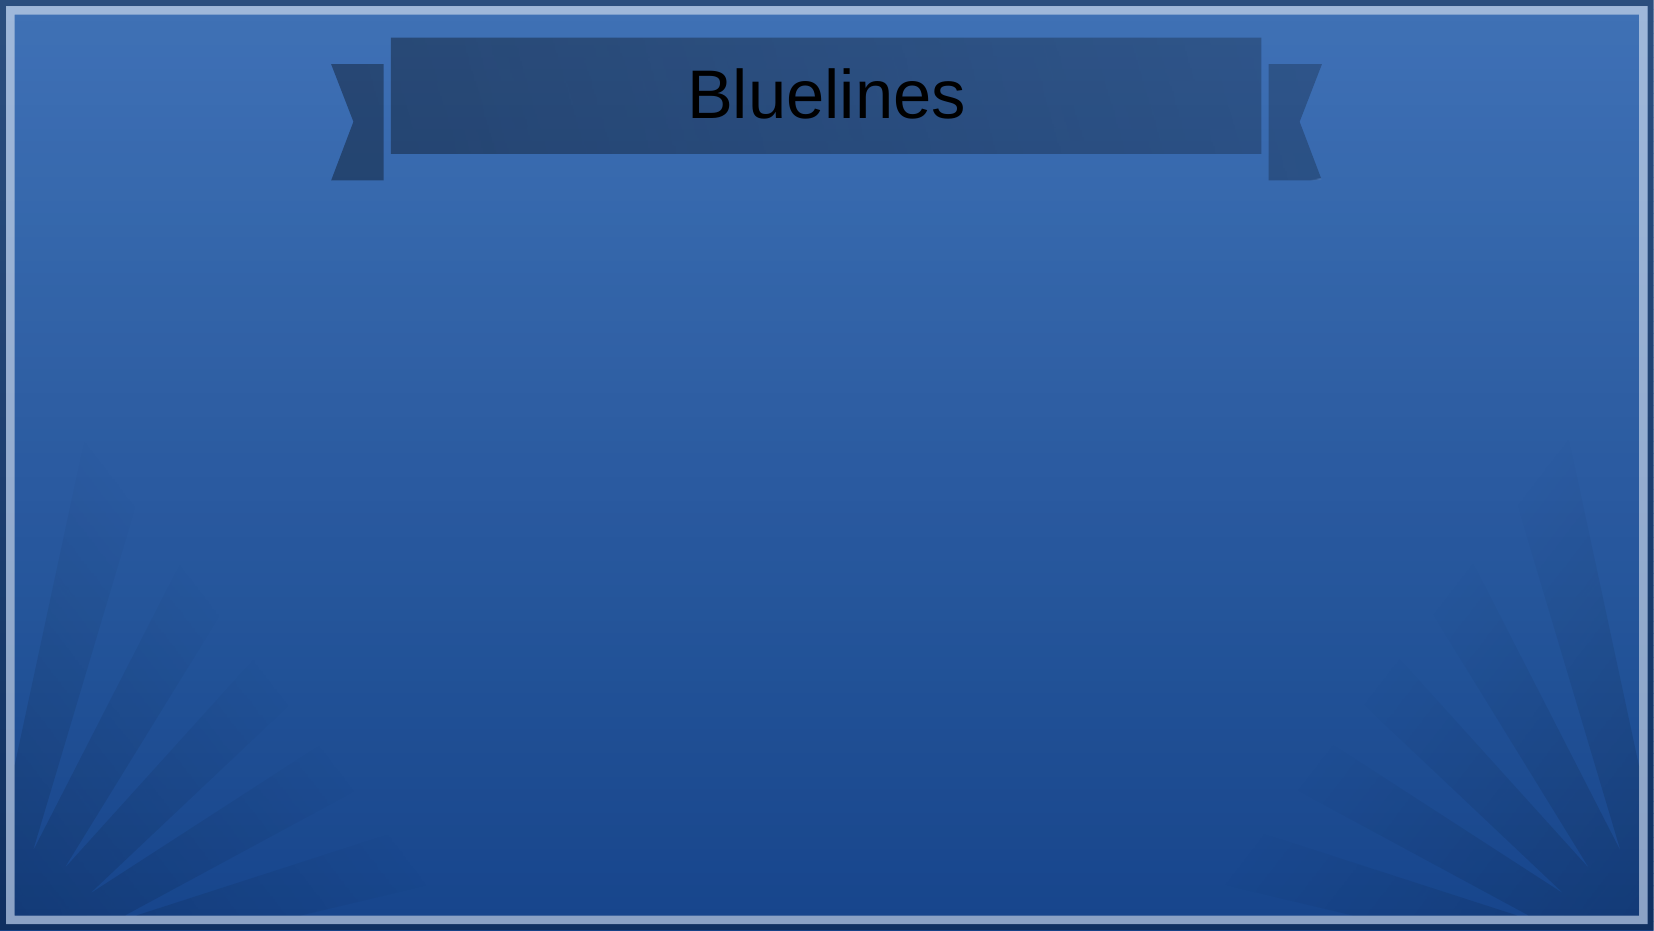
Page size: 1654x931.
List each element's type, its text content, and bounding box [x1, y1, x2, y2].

title Bluelines [389, 35, 1264, 154]
